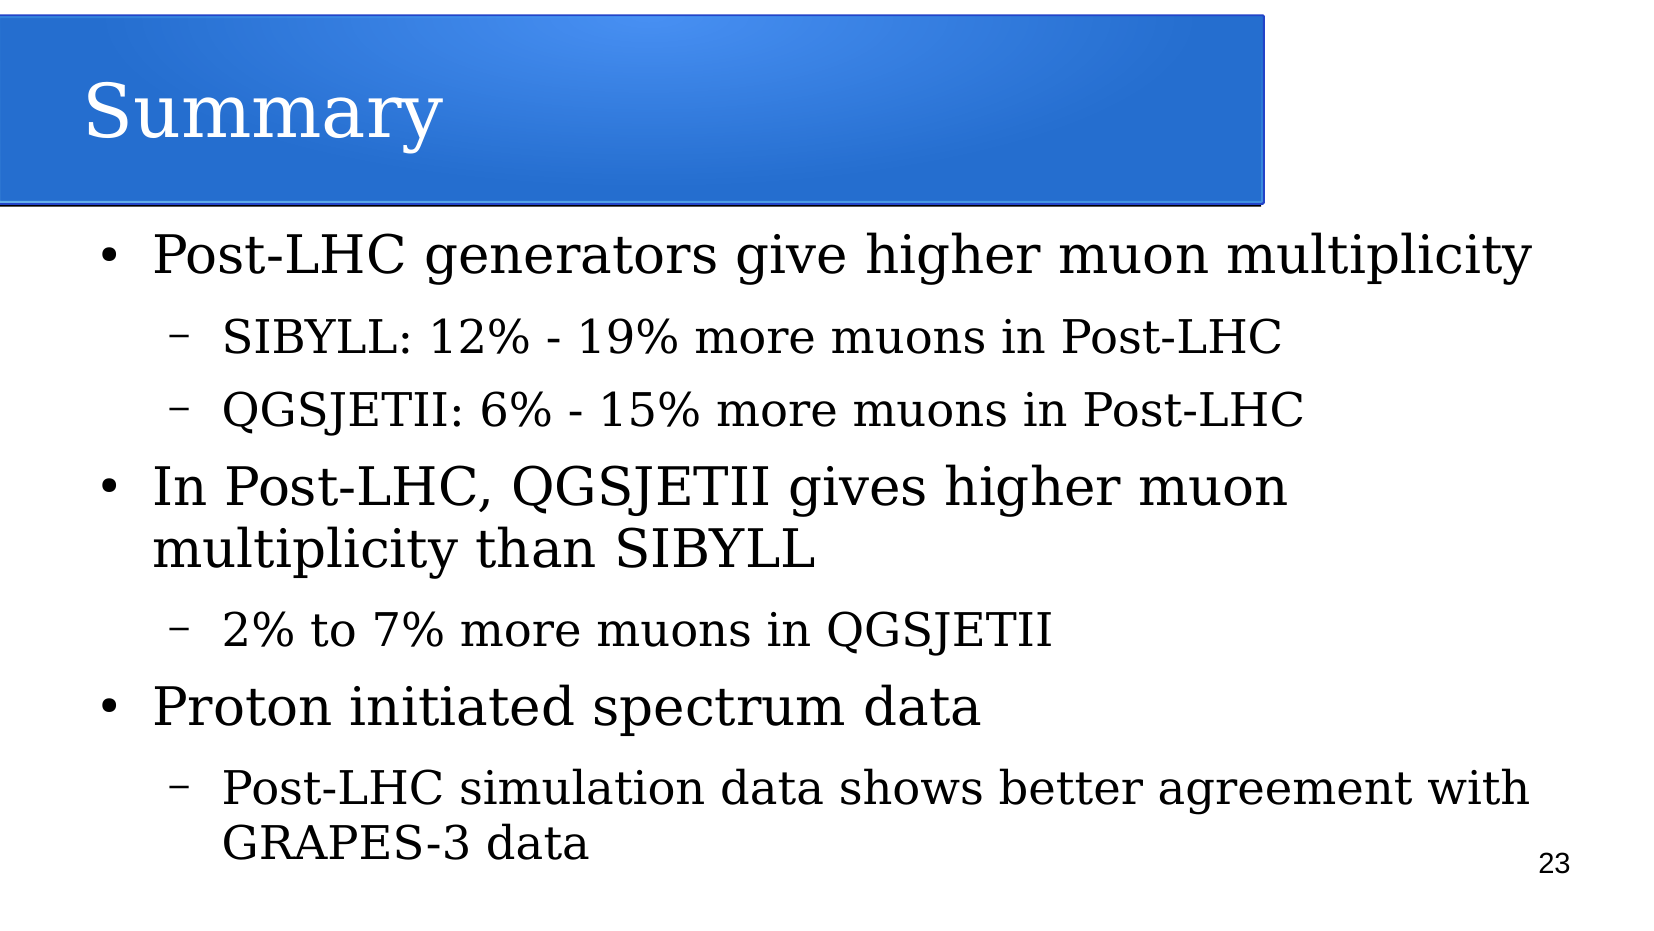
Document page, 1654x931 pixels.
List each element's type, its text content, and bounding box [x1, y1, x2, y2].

list Post-LHC generators give higher muon multiplicity SIBYLL: 12% - 19% more muons in Post-LHC QGSJETII: 6% - 15% more muons in Post-LHC In Post-LHC, QGSJETII gives higher muon multiplicity than SIBYLL 2% to 7% more muons in QGSJETII Proton initiated spectrum data Post-LHC simulation data shows better agreement with GRAPES-3 data [82, 224, 1571, 875]
title Summary [82, 35, 1235, 189]
